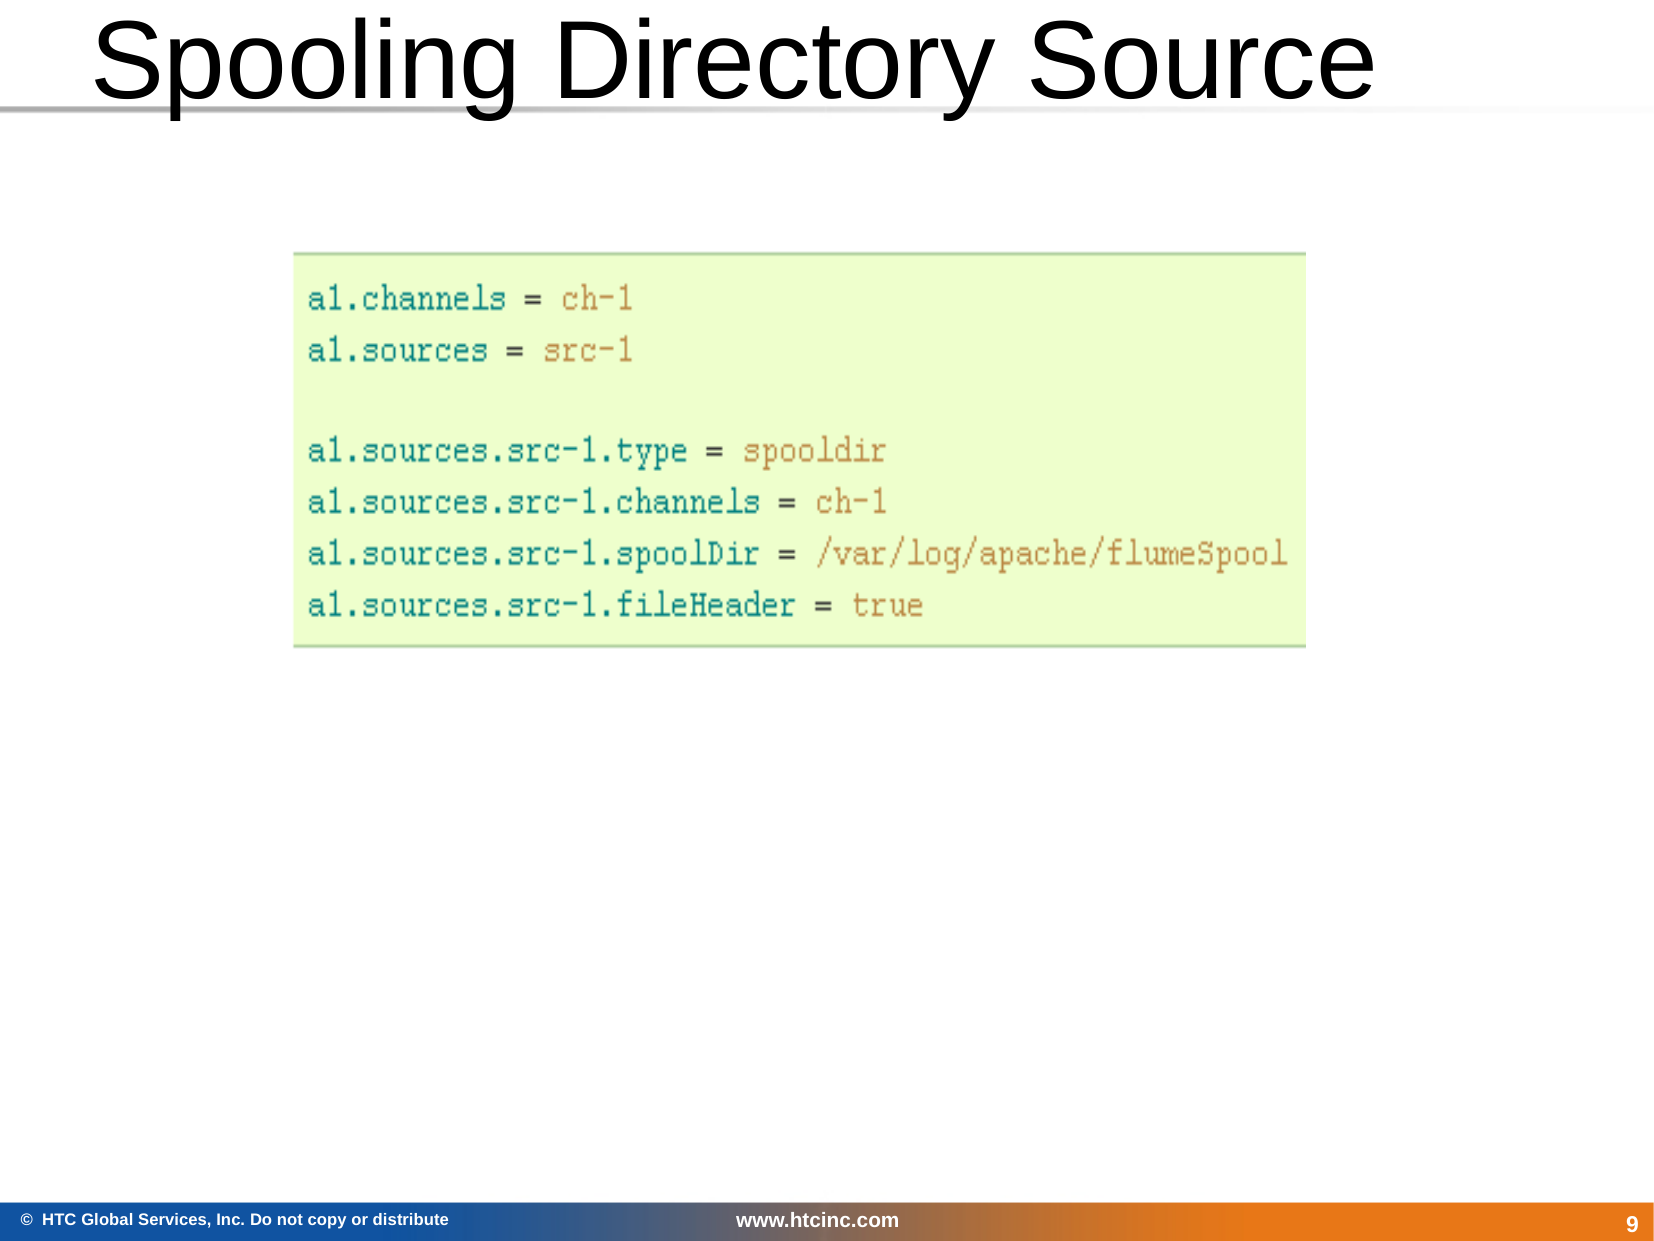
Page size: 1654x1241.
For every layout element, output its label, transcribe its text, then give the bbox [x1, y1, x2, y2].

picture [0, 0, 1654, 1241]
title Spooling Directory Source [90, 0, 1579, 121]
